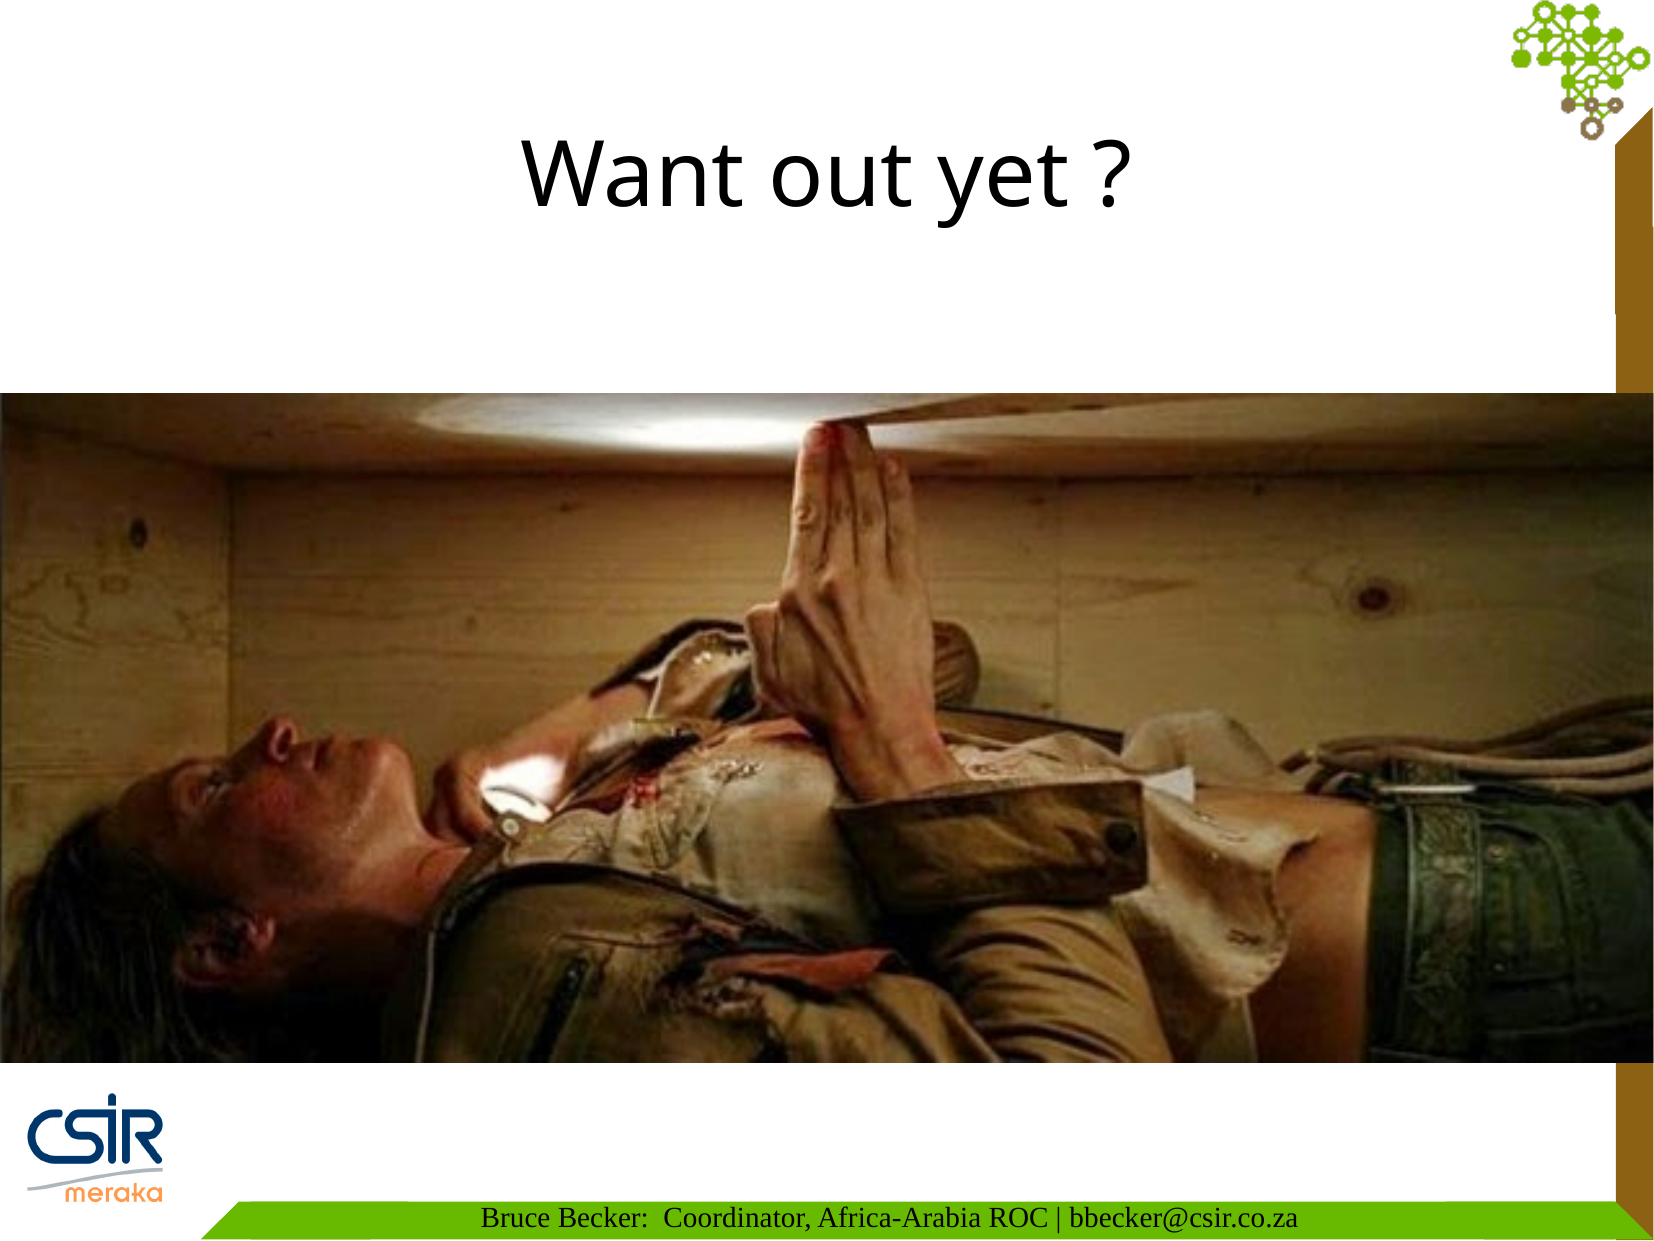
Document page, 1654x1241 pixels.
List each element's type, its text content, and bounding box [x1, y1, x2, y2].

picture [1503, 0, 1654, 144]
picture [0, 393, 1654, 1063]
title Want out yet ? [82, 67, 1571, 275]
picture [12, 1074, 178, 1225]
